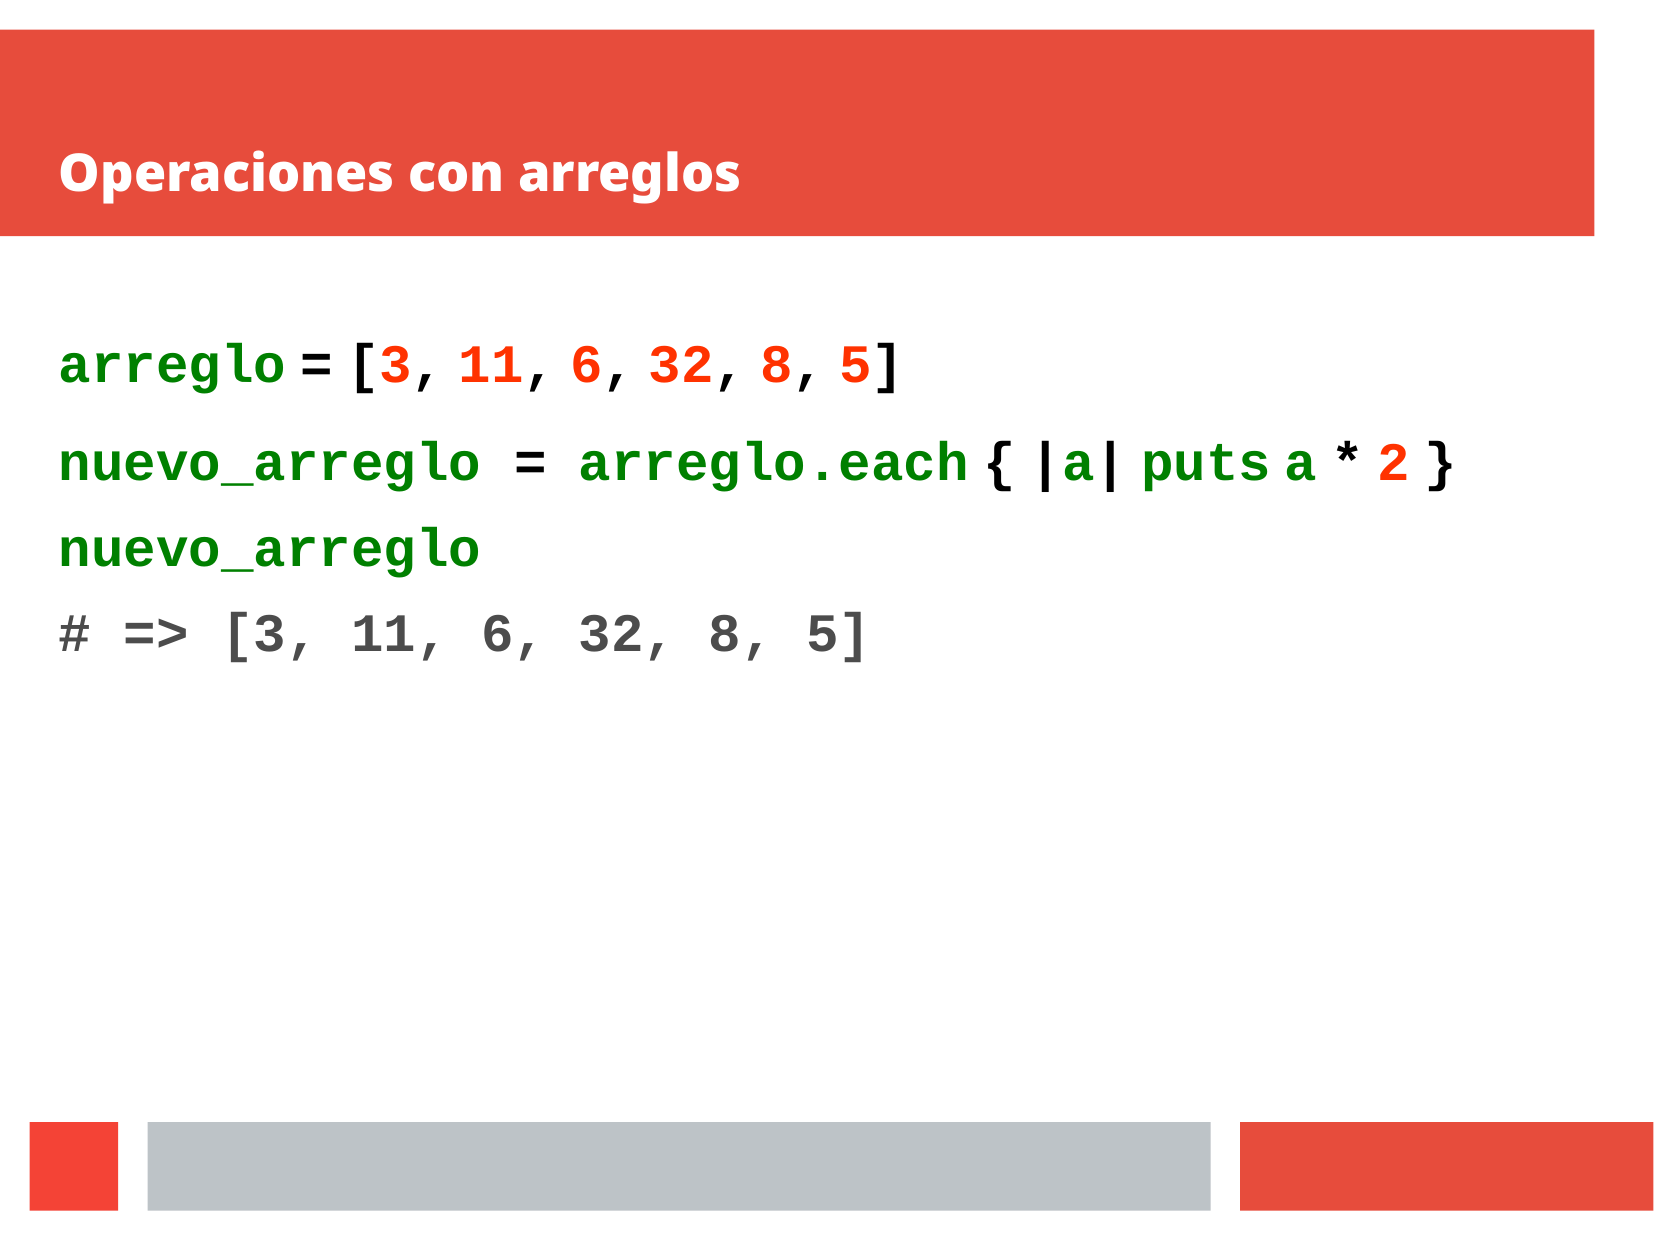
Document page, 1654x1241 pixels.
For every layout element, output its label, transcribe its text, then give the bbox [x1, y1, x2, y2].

title Operaciones con arreglos [59, 59, 1595, 207]
list arreglo = [3, 11, 6, 32, 8, 5] nuevo_arreglo = arreglo.each { |a| puts a * 2 } nuevo_arreglo # => [3, 11, 6, 32, 8, 5] [59, 324, 1565, 1093]
